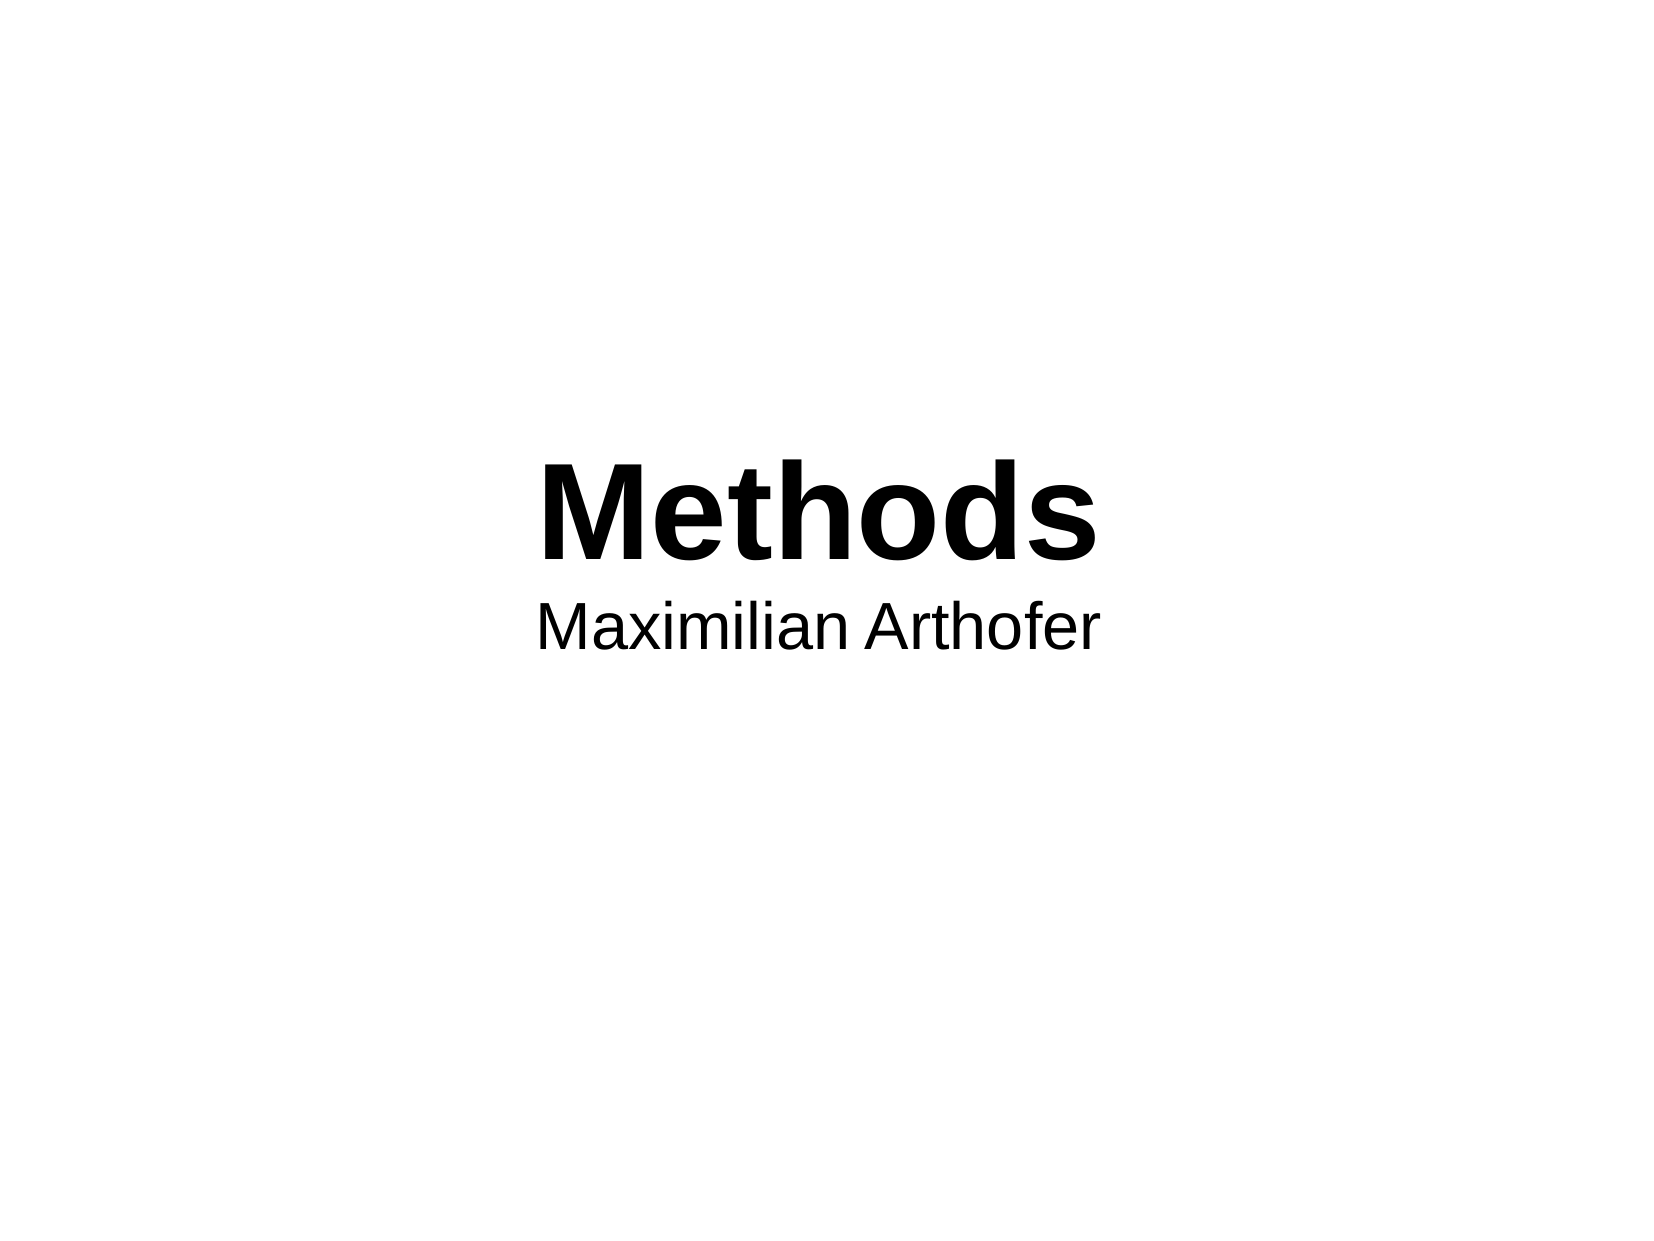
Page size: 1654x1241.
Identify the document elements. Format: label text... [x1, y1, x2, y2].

title Methods Maximilian Arthofer [75, 397, 1564, 701]
